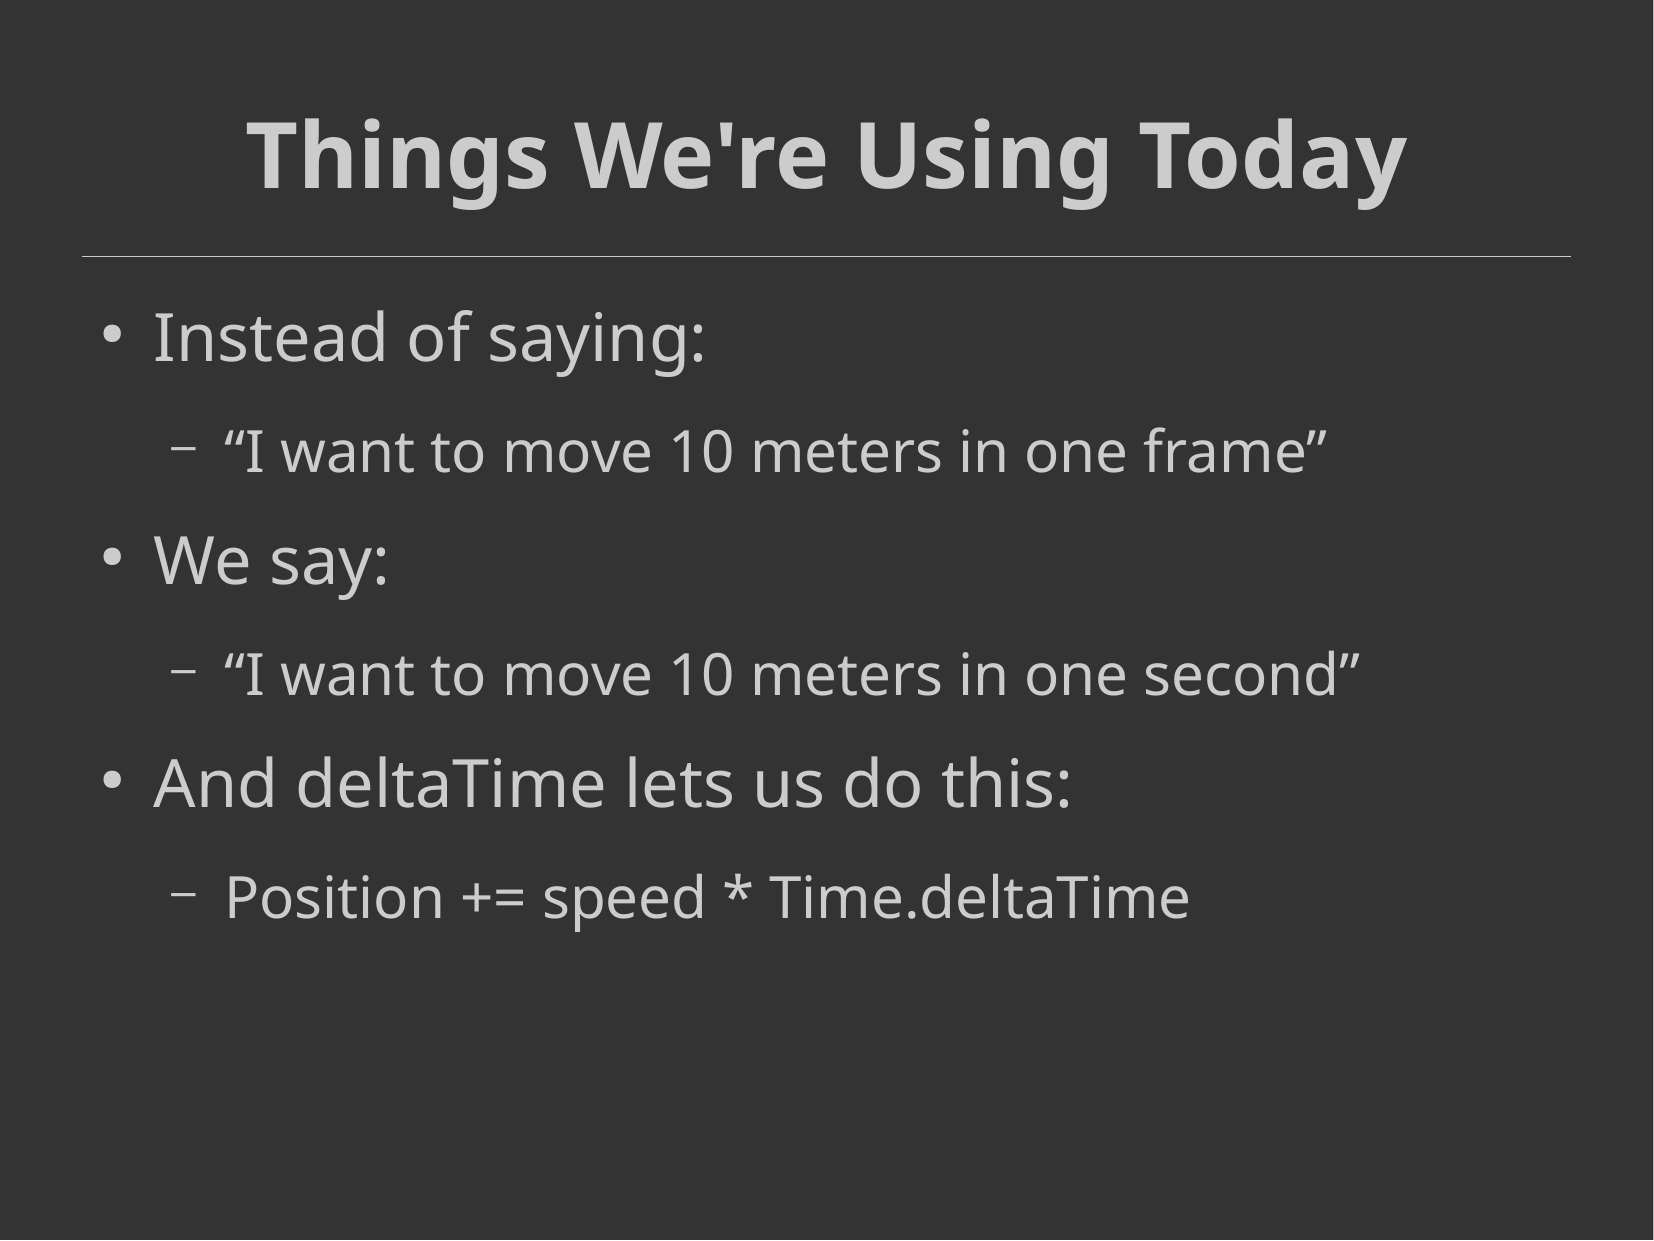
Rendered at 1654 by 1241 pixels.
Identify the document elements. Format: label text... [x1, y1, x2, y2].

list Instead of saying: “I want to move 10 meters in one frame” We say: “I want to move 10 meters in one second” And deltaTime lets us do this: Position += speed * Time.deltaTime [82, 290, 1571, 1010]
title Things We're Using Today [82, 49, 1571, 257]
